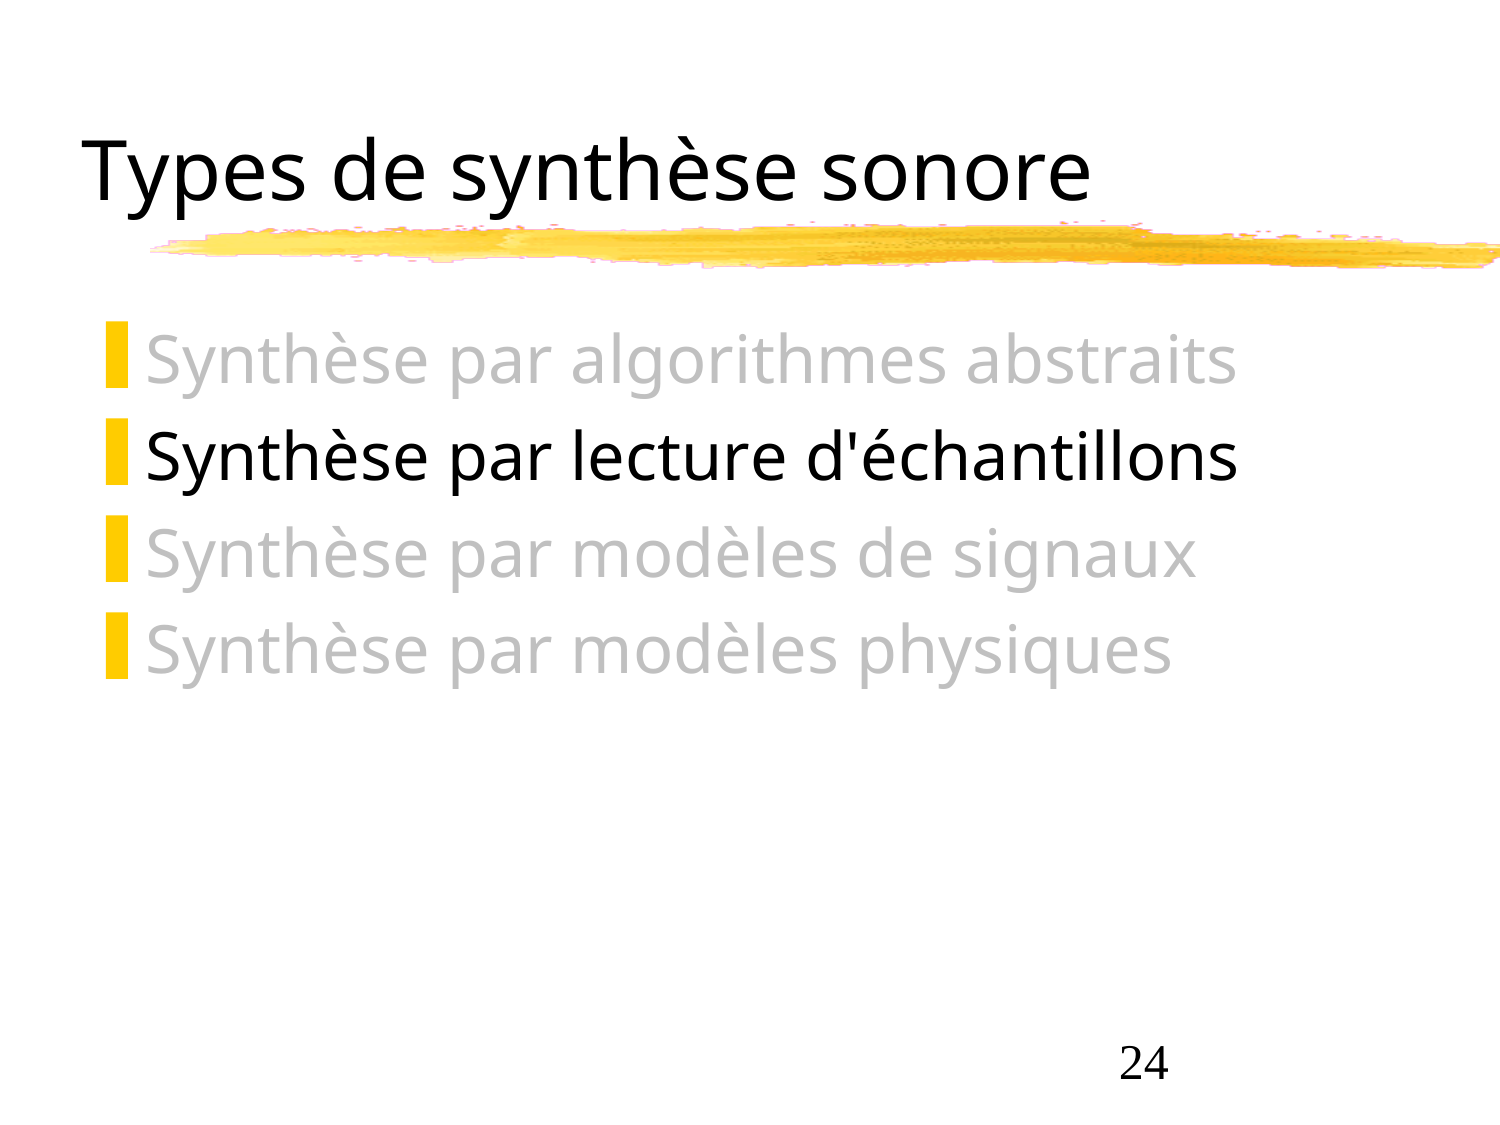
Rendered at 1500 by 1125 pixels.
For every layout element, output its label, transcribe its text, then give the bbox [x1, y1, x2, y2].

title Types de synthèse sonore [66, 0, 1342, 225]
list Synthèse par algorithmes abstraits Synthèse par lecture d'échantillons Synthèse par modèles de signaux Synthèse par modèles physiques [74, 309, 1417, 994]
picture [150, 215, 1500, 279]
